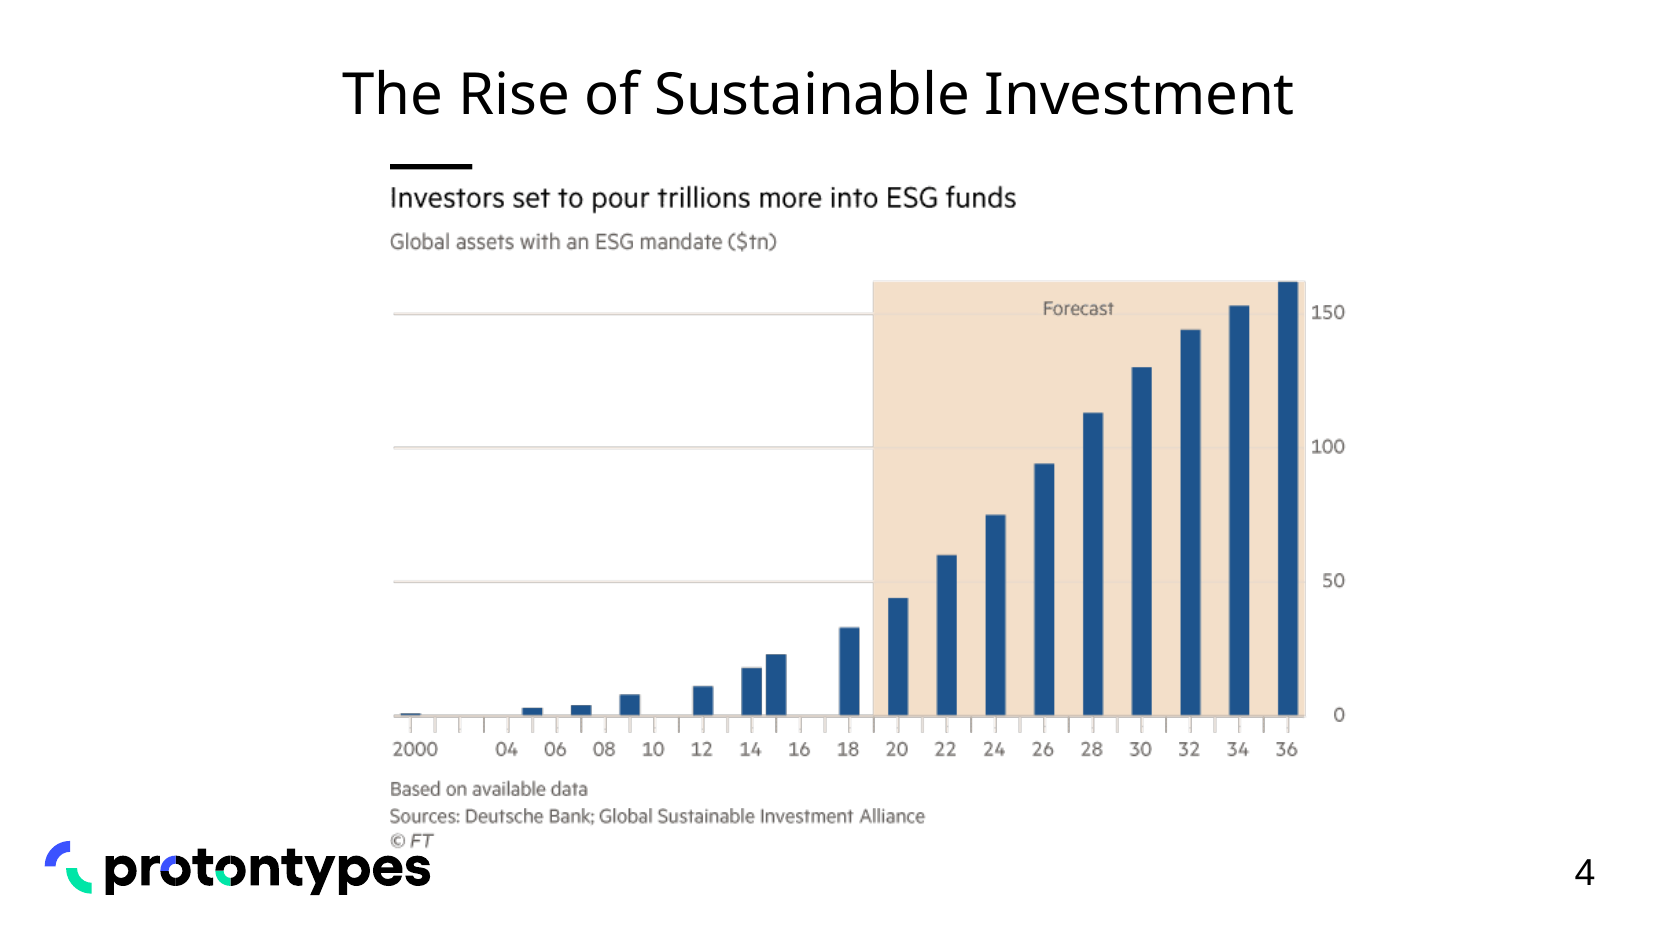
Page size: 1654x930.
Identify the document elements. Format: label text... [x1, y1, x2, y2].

picture [390, 164, 1351, 851]
title The Rise of Sustainable Investment [82, 36, 1571, 148]
